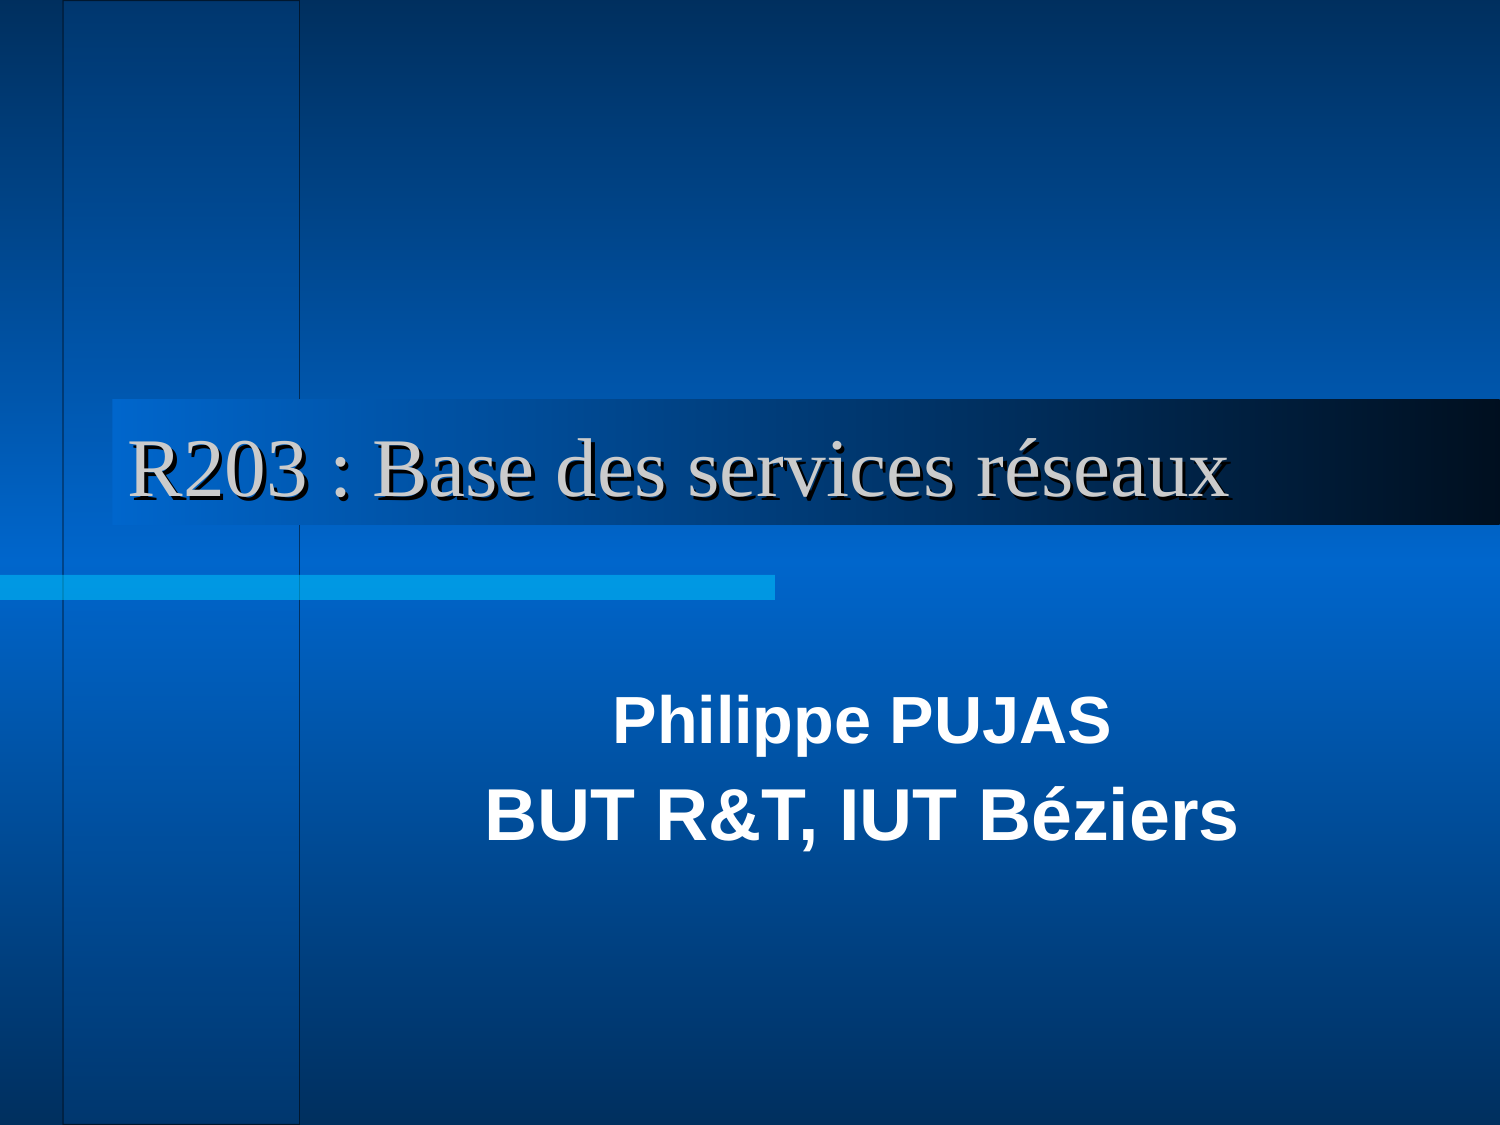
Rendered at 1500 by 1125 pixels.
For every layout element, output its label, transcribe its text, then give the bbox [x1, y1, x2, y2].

subtitle Philippe PUJAS BUT R&T, IUT Béziers [337, 675, 1388, 963]
title R203 : Base des services réseaux [112, 374, 1388, 563]
